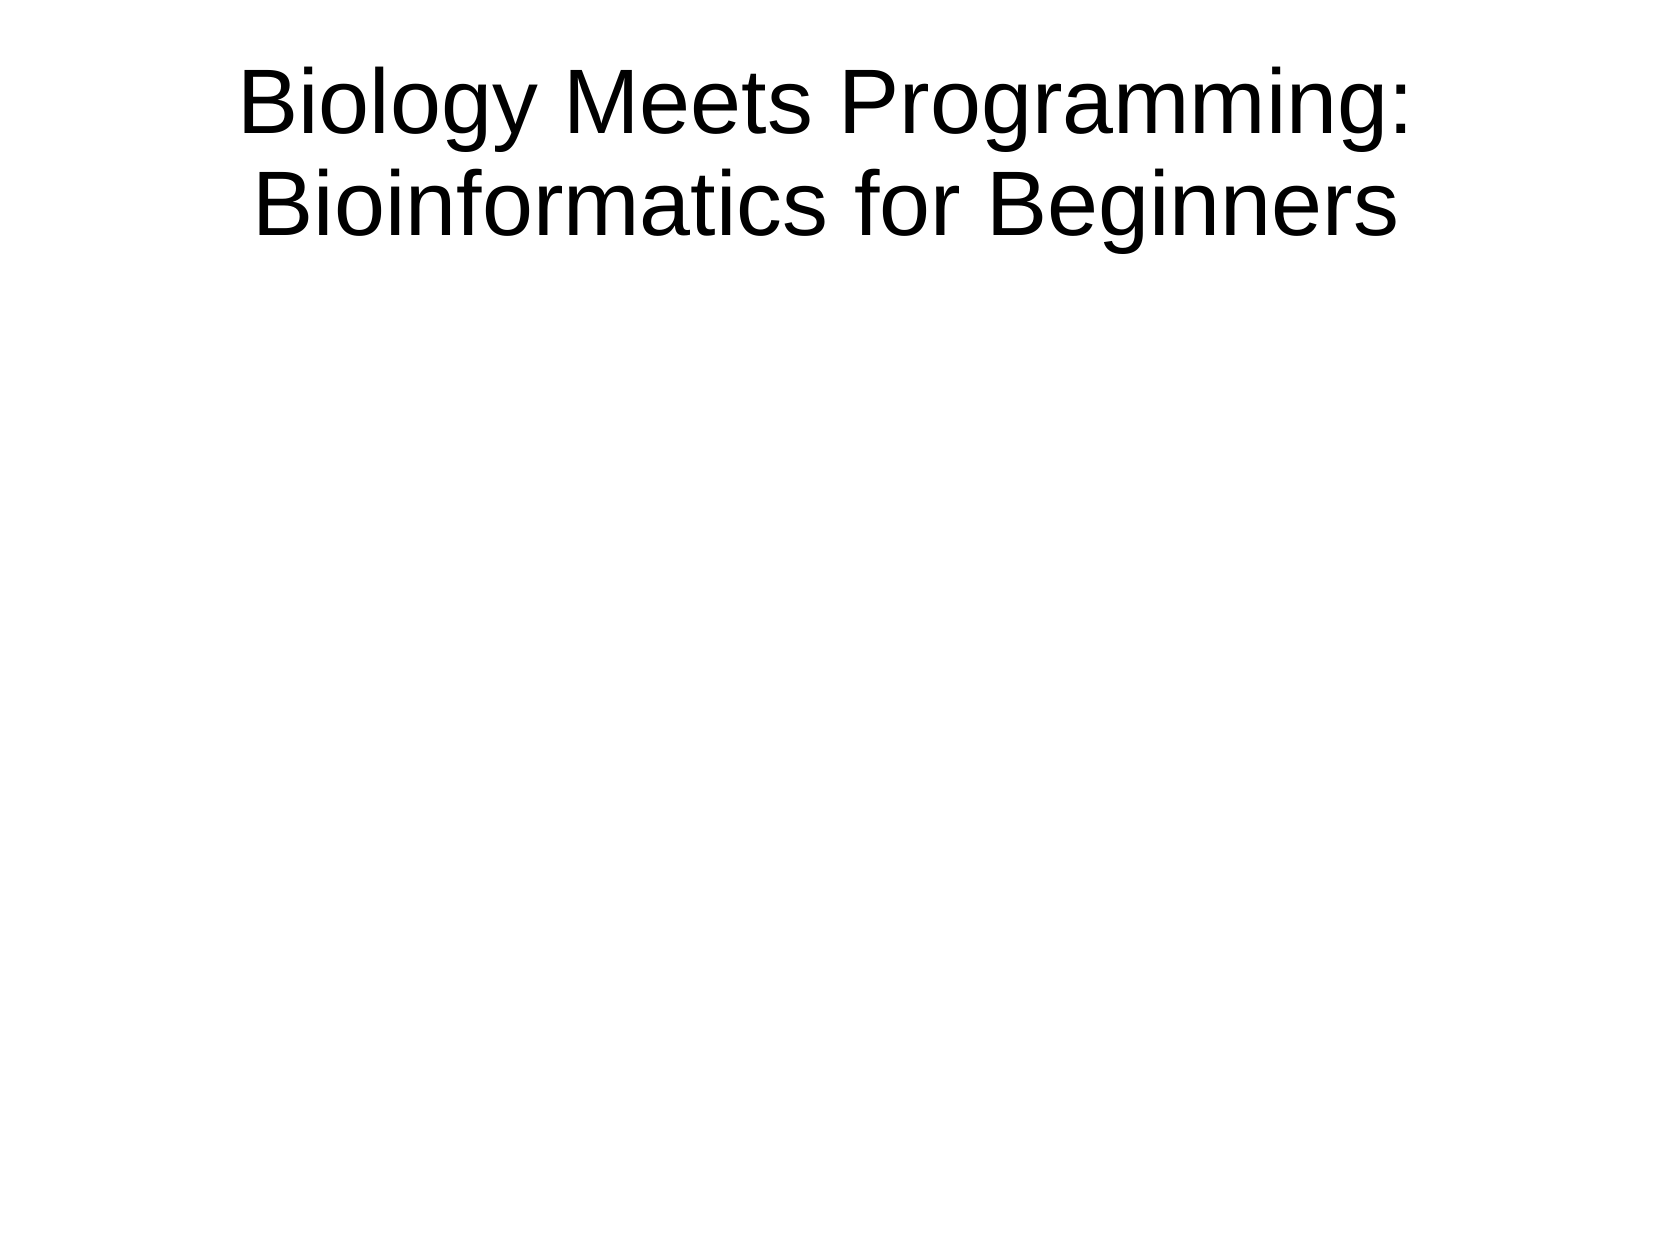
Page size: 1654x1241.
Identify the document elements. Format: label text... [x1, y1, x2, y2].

title Biology Meets Programming: Bioinformatics for Beginners [82, 49, 1571, 257]
